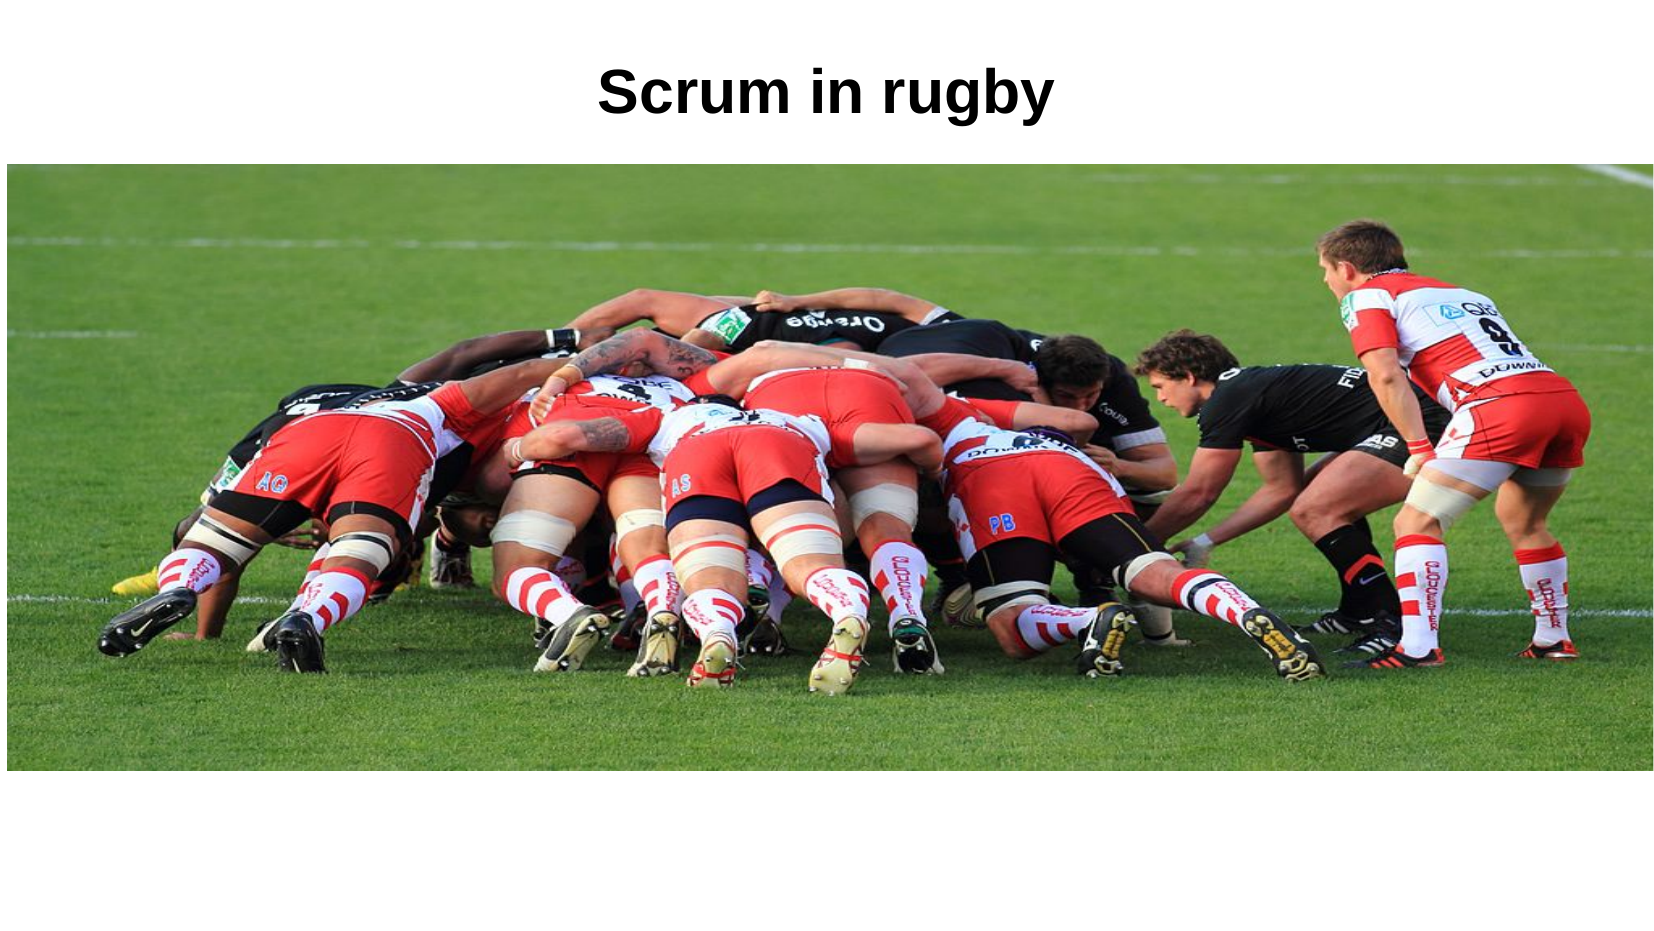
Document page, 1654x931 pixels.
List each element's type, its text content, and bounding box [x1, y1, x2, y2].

picture [7, 164, 1654, 771]
title Scrum in rugby [82, 37, 1571, 147]
